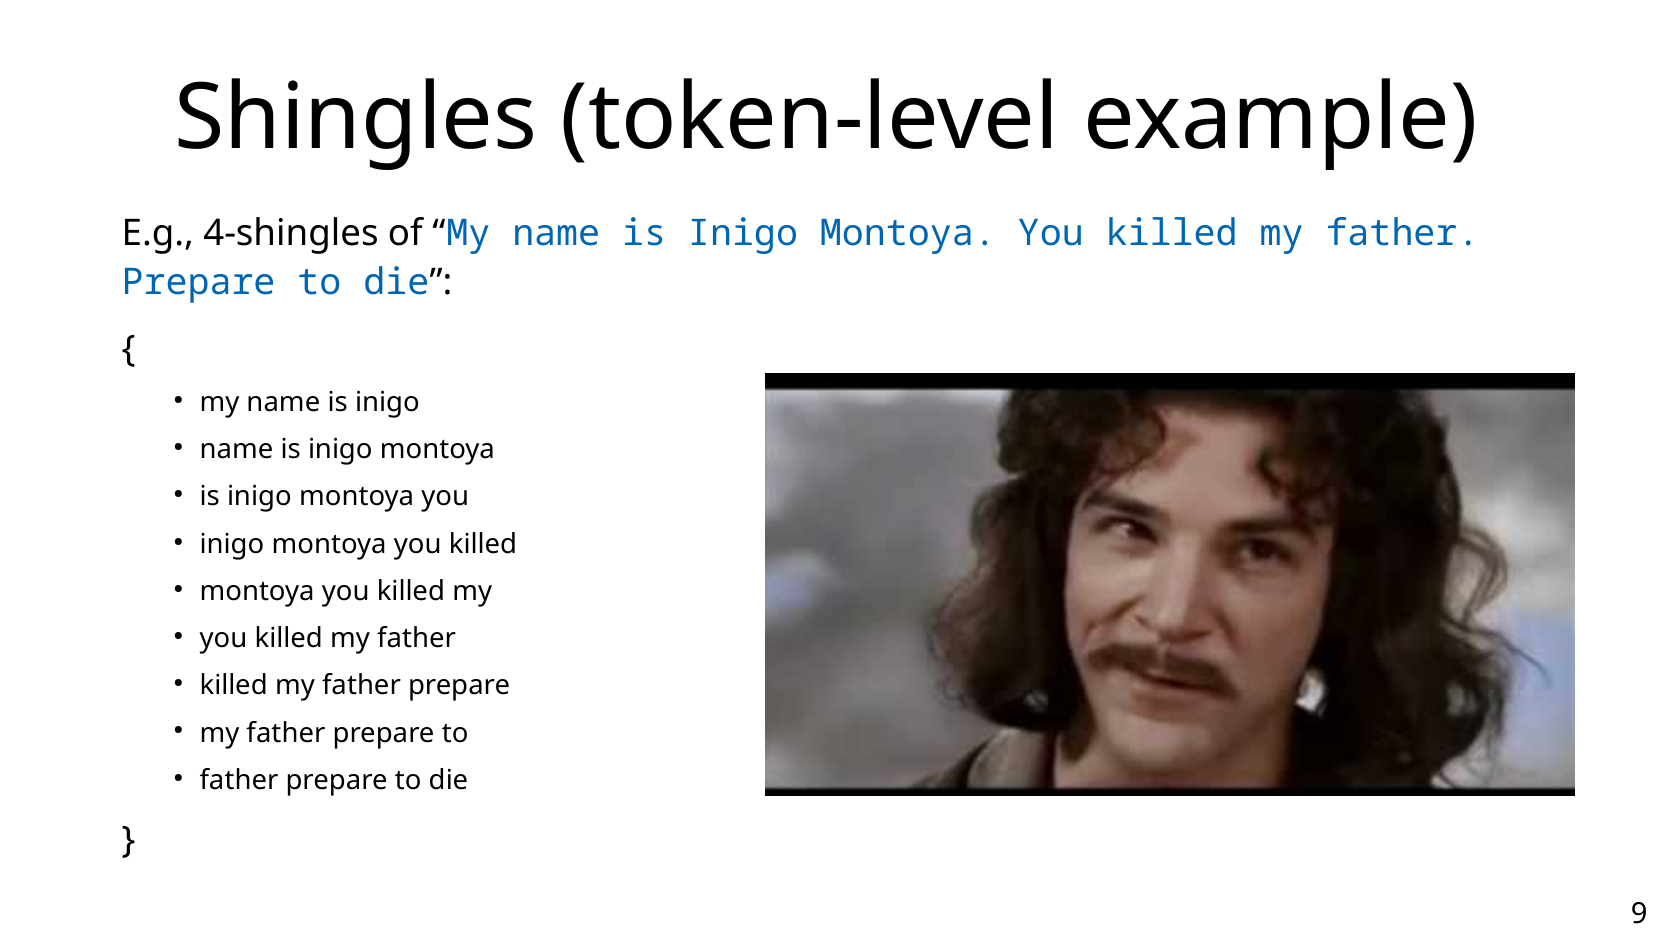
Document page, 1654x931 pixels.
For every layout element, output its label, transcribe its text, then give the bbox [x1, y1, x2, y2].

title Shingles (token-level example) [82, 1, 1571, 205]
picture [765, 373, 1575, 796]
list E.g., 4-shingles of “My name is Inigo Montoya. You killed my father. Prepare to die”: { my name is inigo name is inigo montoya is inigo montoya you inigo montoya you killed montoya you killed my you killed my father killed my father prepare my father prepare to father prepare to die } [82, 205, 1571, 871]
